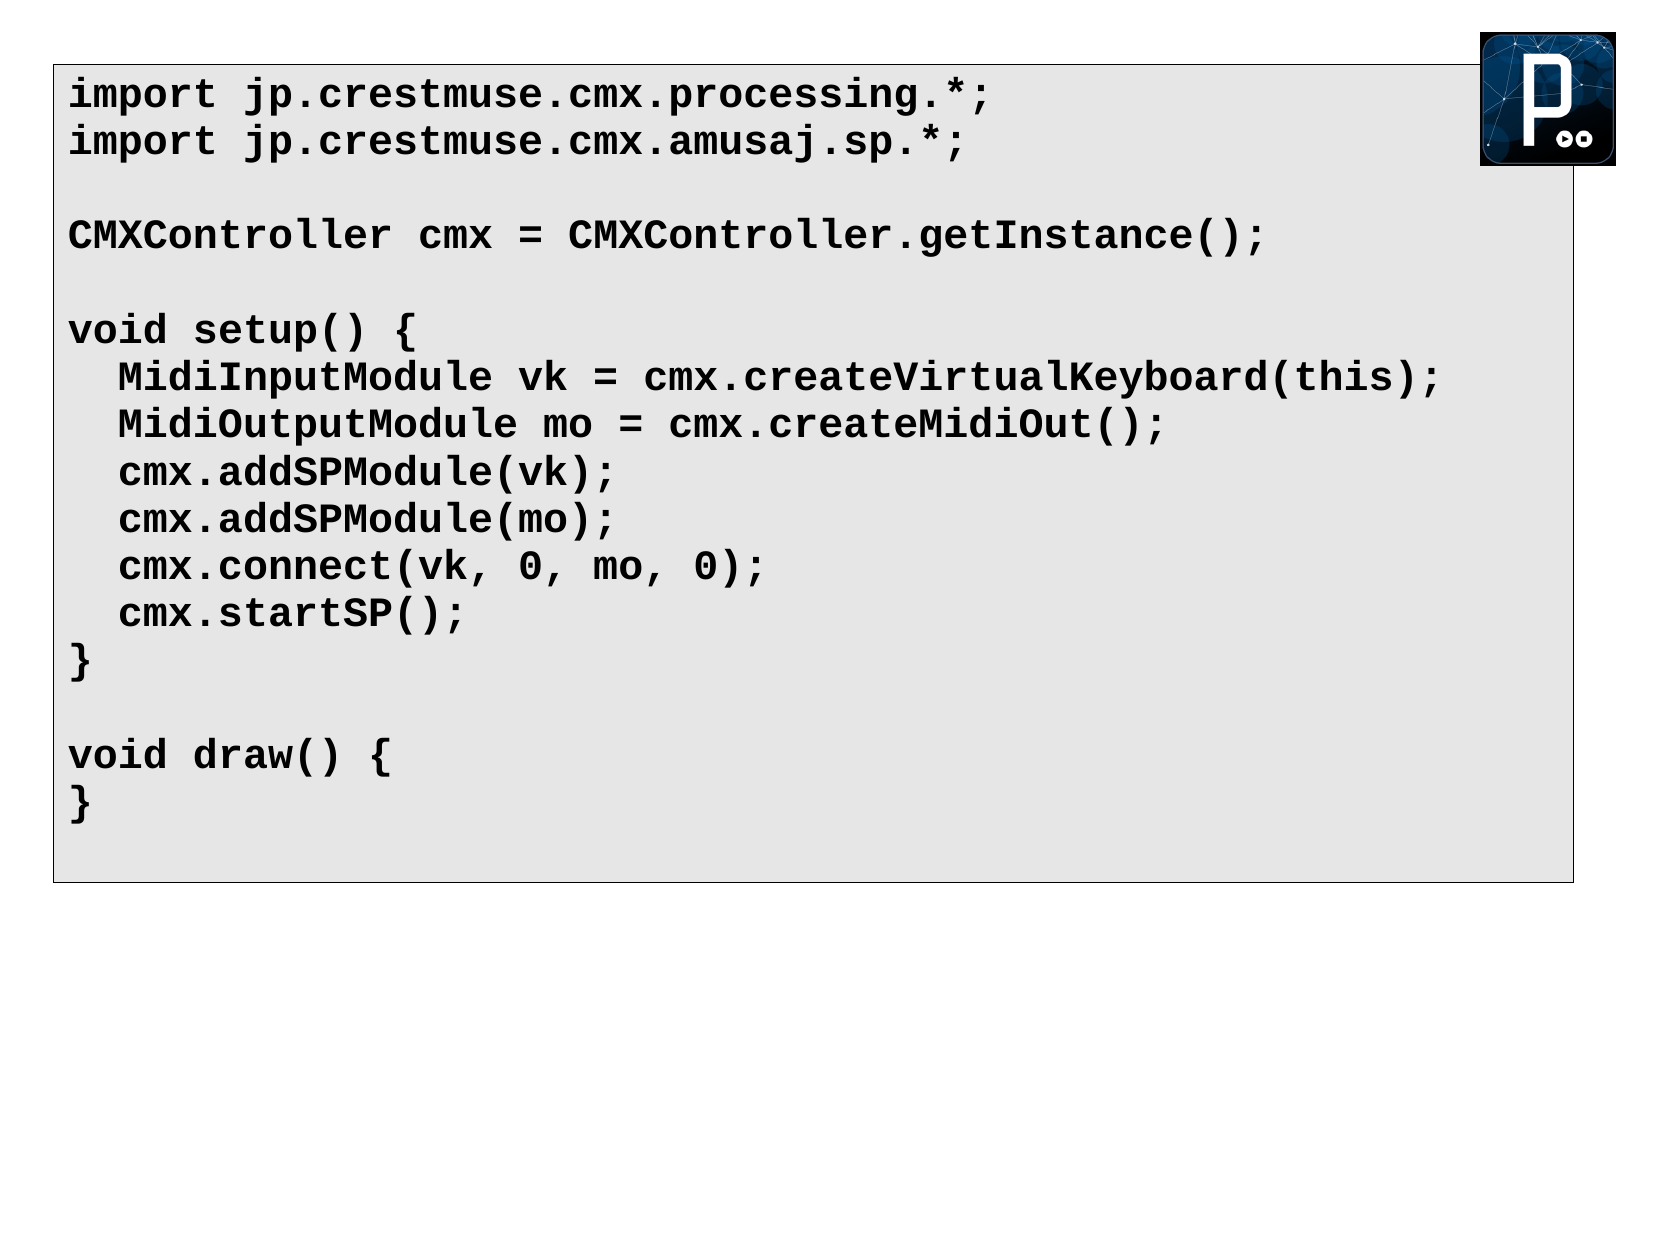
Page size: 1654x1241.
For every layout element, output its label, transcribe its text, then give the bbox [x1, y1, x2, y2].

text_box import jp.crestmuse.cmx.processing.*; import jp.crestmuse.cmx.amusaj.sp.*; CMXController cmx = CMXController.getInstance(); void setup() { MidiInputModule vk = cmx.createVirtualKeyboard(this); MidiOutputModule mo = cmx.createMidiOut(); cmx.addSPModule(vk); cmx.addSPModule(mo); cmx.connect(vk, 0, mo, 0); cmx.startSP(); } void draw() { } [53, 64, 1574, 883]
picture [1480, 32, 1616, 166]
